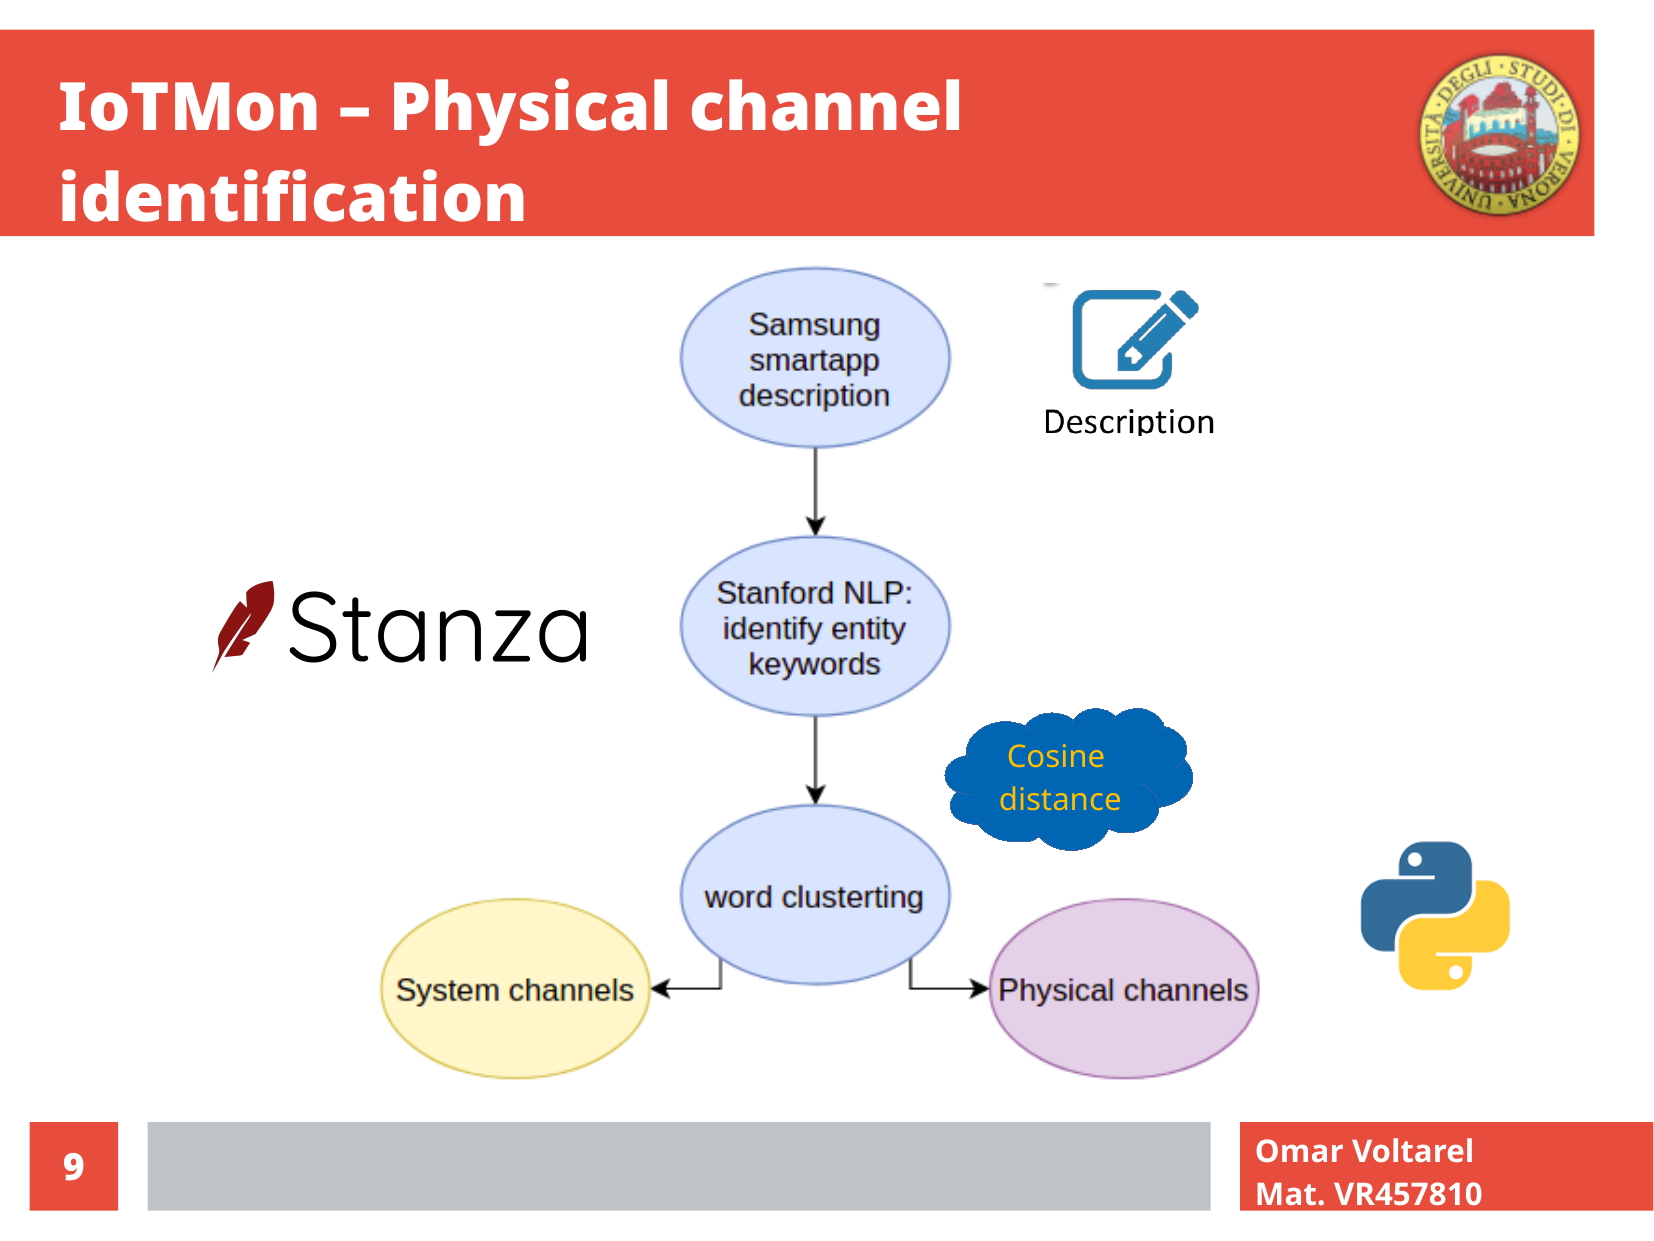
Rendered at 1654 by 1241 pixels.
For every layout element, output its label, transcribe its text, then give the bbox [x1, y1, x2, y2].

picture [1393, 23, 1619, 249]
title IoTMon – Physical channel identification [59, 59, 1393, 207]
text_box Cosine distance [944, 708, 1193, 851]
text_box Omar Voltarel Mat. VR457810 [1240, 1122, 1607, 1210]
picture [208, 261, 1571, 1087]
